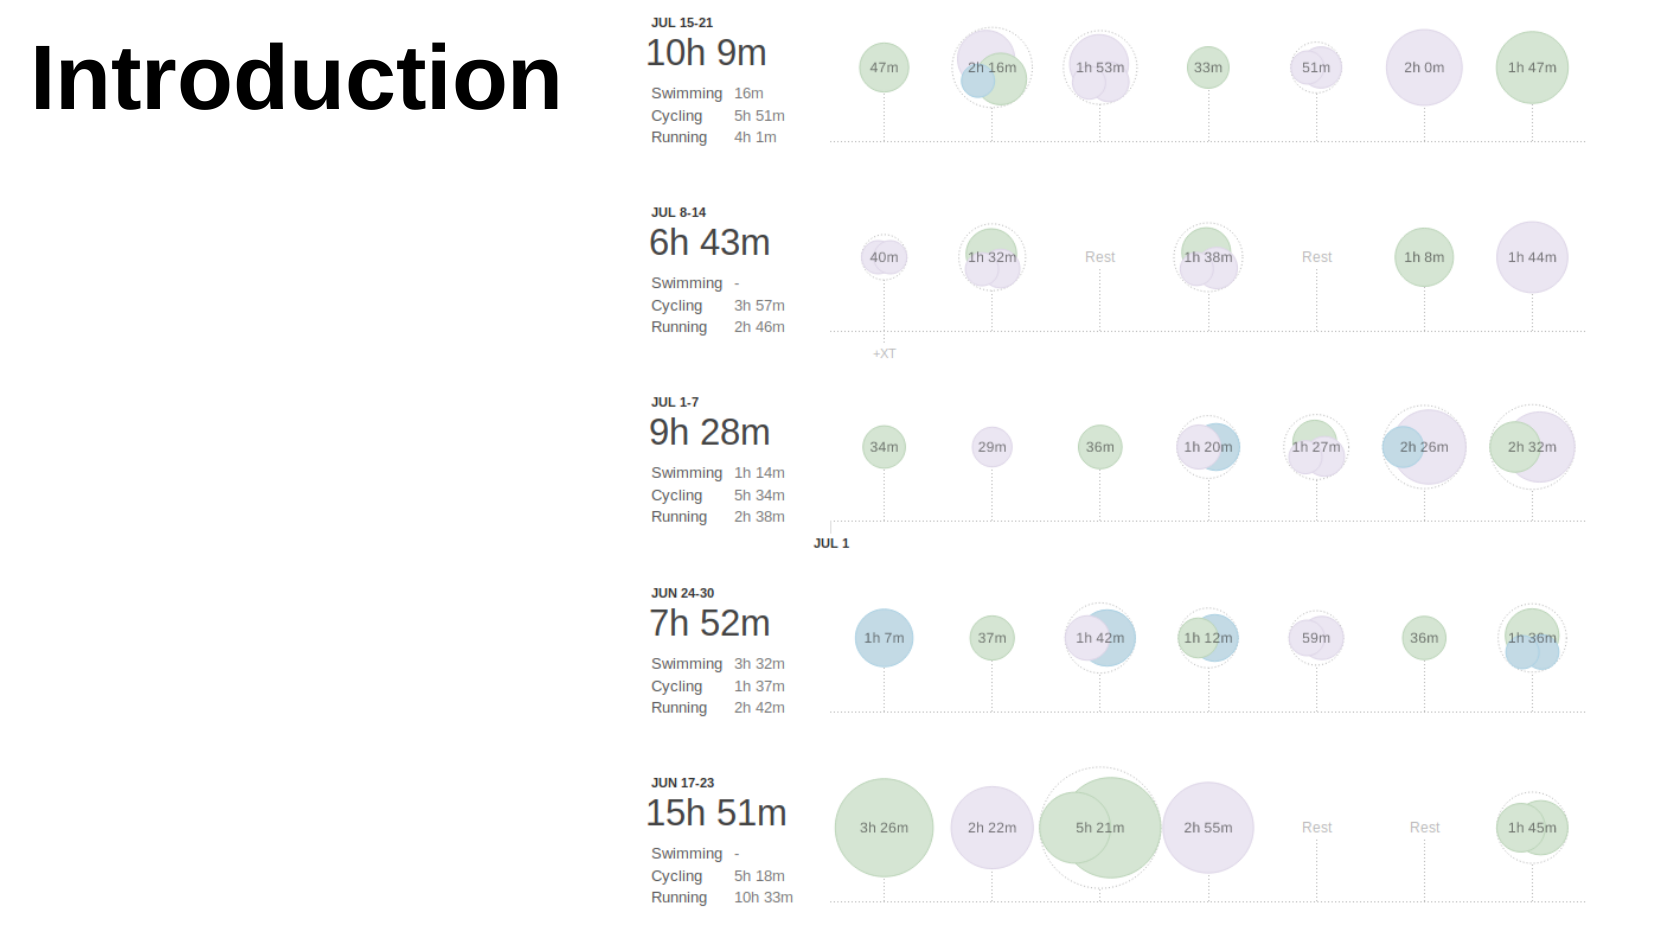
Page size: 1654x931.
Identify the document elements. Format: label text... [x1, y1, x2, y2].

title Introduction [30, 0, 630, 156]
picture [630, 0, 1622, 931]
